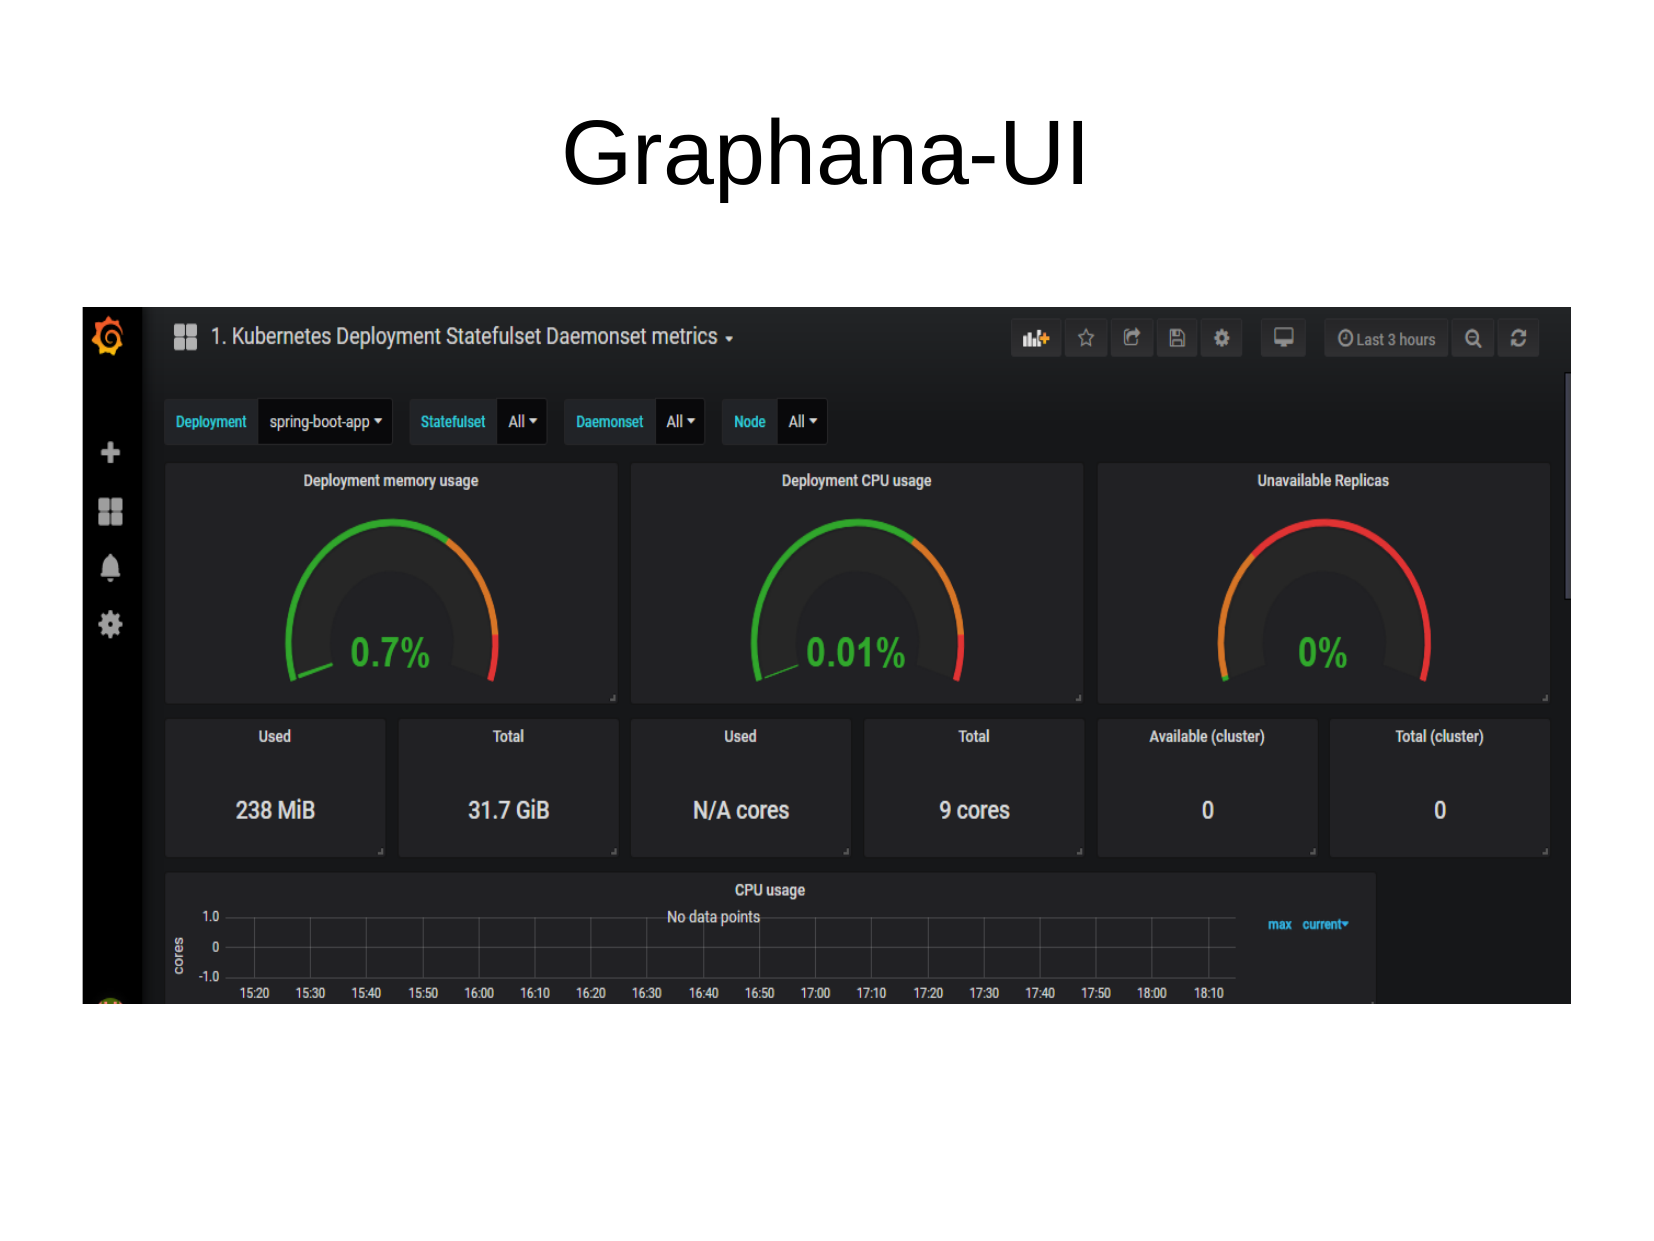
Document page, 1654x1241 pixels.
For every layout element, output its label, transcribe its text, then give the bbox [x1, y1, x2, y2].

picture [82, 307, 1571, 1004]
title Graphana-UI [82, 49, 1571, 257]
